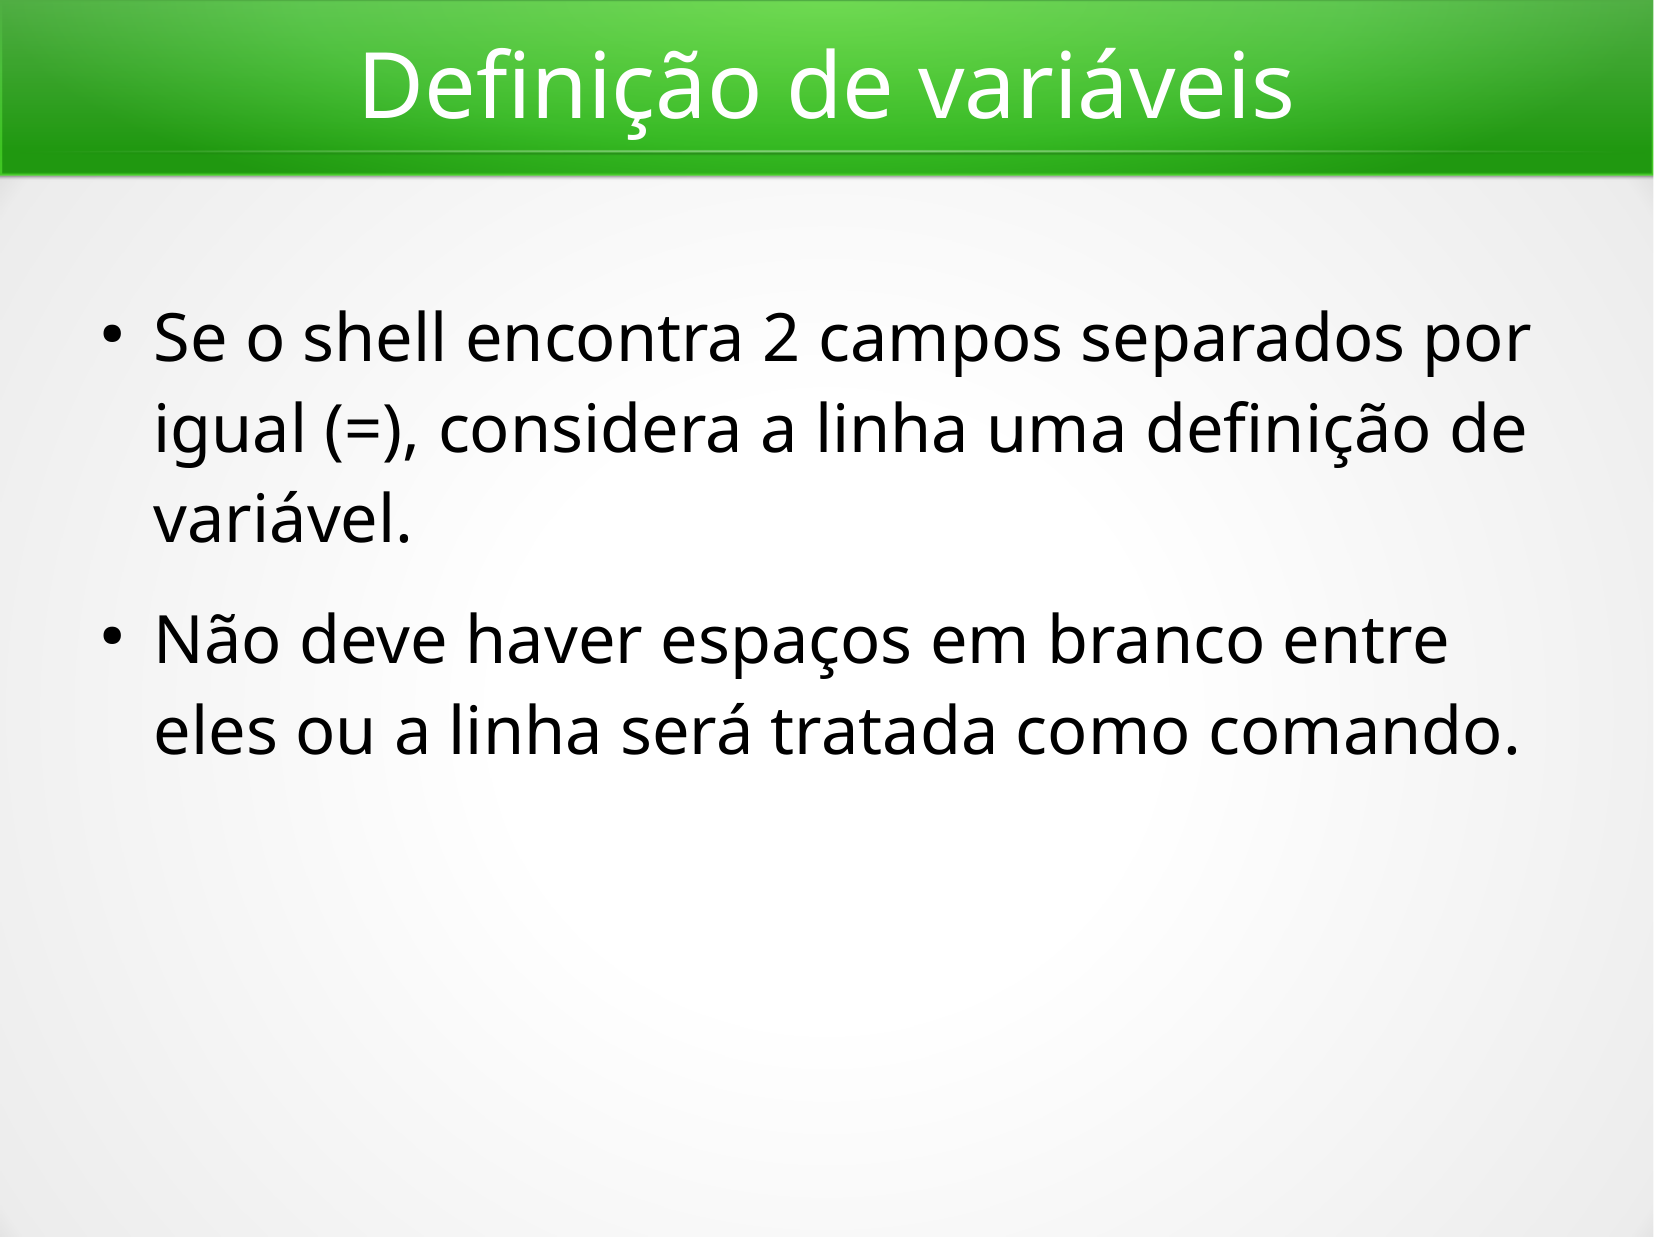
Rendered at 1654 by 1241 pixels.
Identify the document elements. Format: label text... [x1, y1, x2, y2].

picture [0, 0, 1654, 1237]
title Definição de variáveis [82, 11, 1571, 154]
list Se o shell encontra 2 campos separados por igual (=), considera a linha uma definição de variável. Não deve haver espaços em branco entre eles ou a linha será tratada como comando. [82, 290, 1571, 1010]
